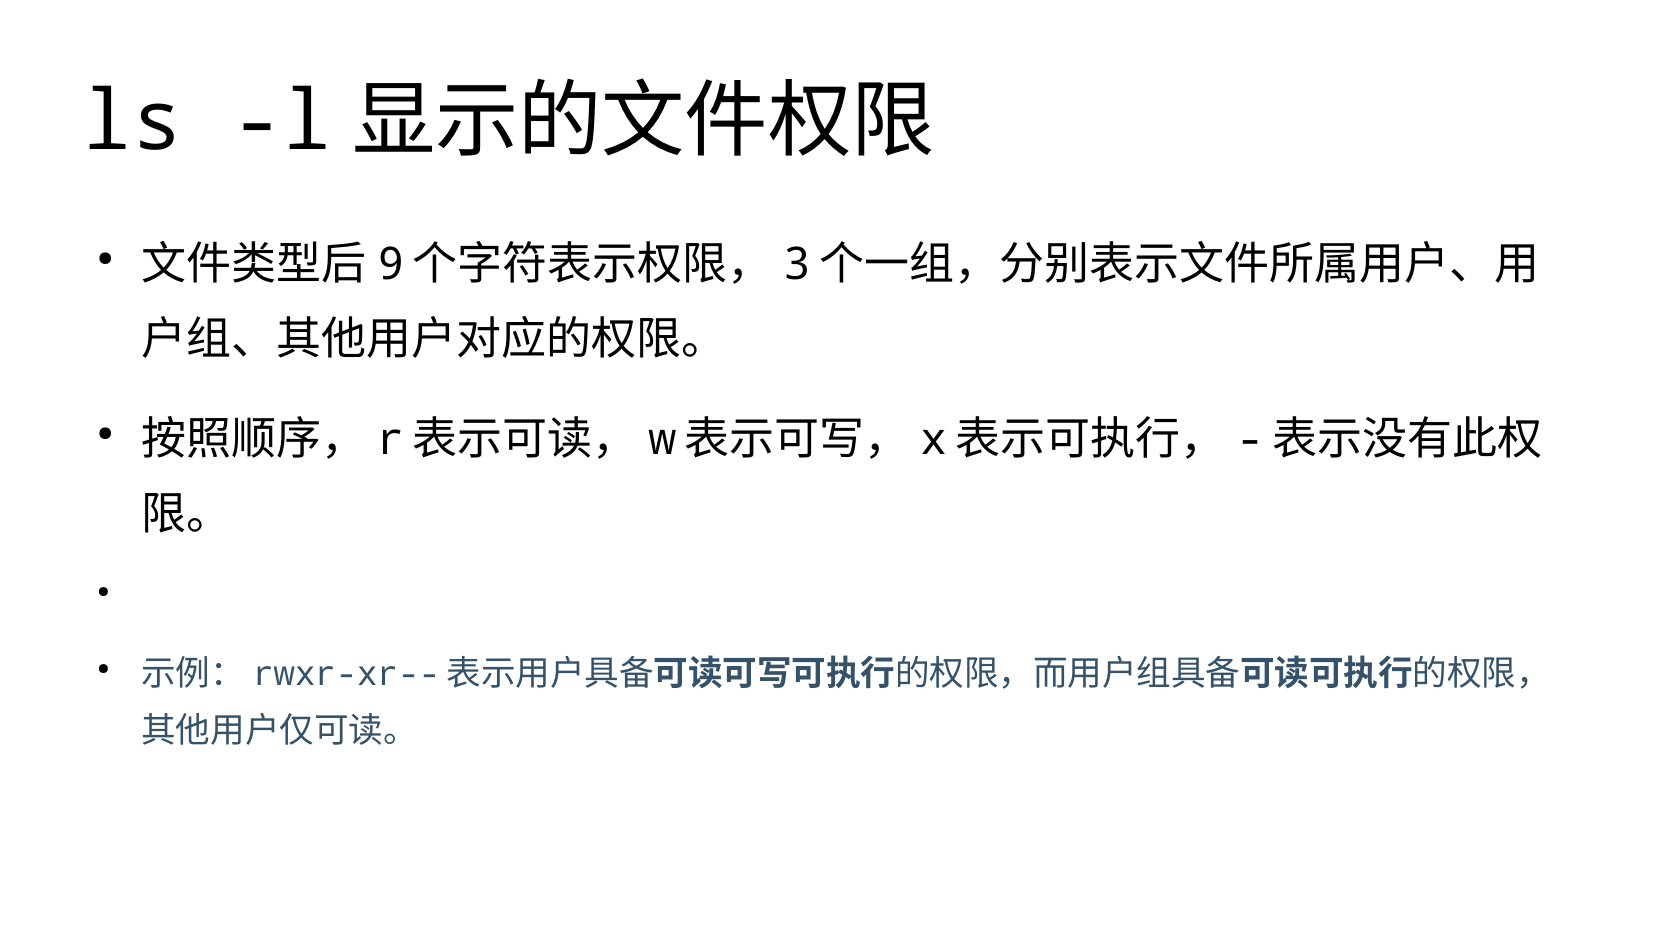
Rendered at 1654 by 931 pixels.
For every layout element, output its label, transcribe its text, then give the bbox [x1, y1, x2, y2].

title ls -l显示的文件权限 [82, 37, 1571, 189]
list 文件类型后9个字符表示权限，3个一组，分别表示文件所属用户、用户组、其他用户对应的权限。 按照顺序，r表示可读，w表示可写，x表示可执行，-表示没有此权限。 示例：rwxr-xr--表示用户具备可读可写可执行的权限，而用户组具备可读可执行的权限，其他用户仅可读。 [82, 217, 1571, 758]
